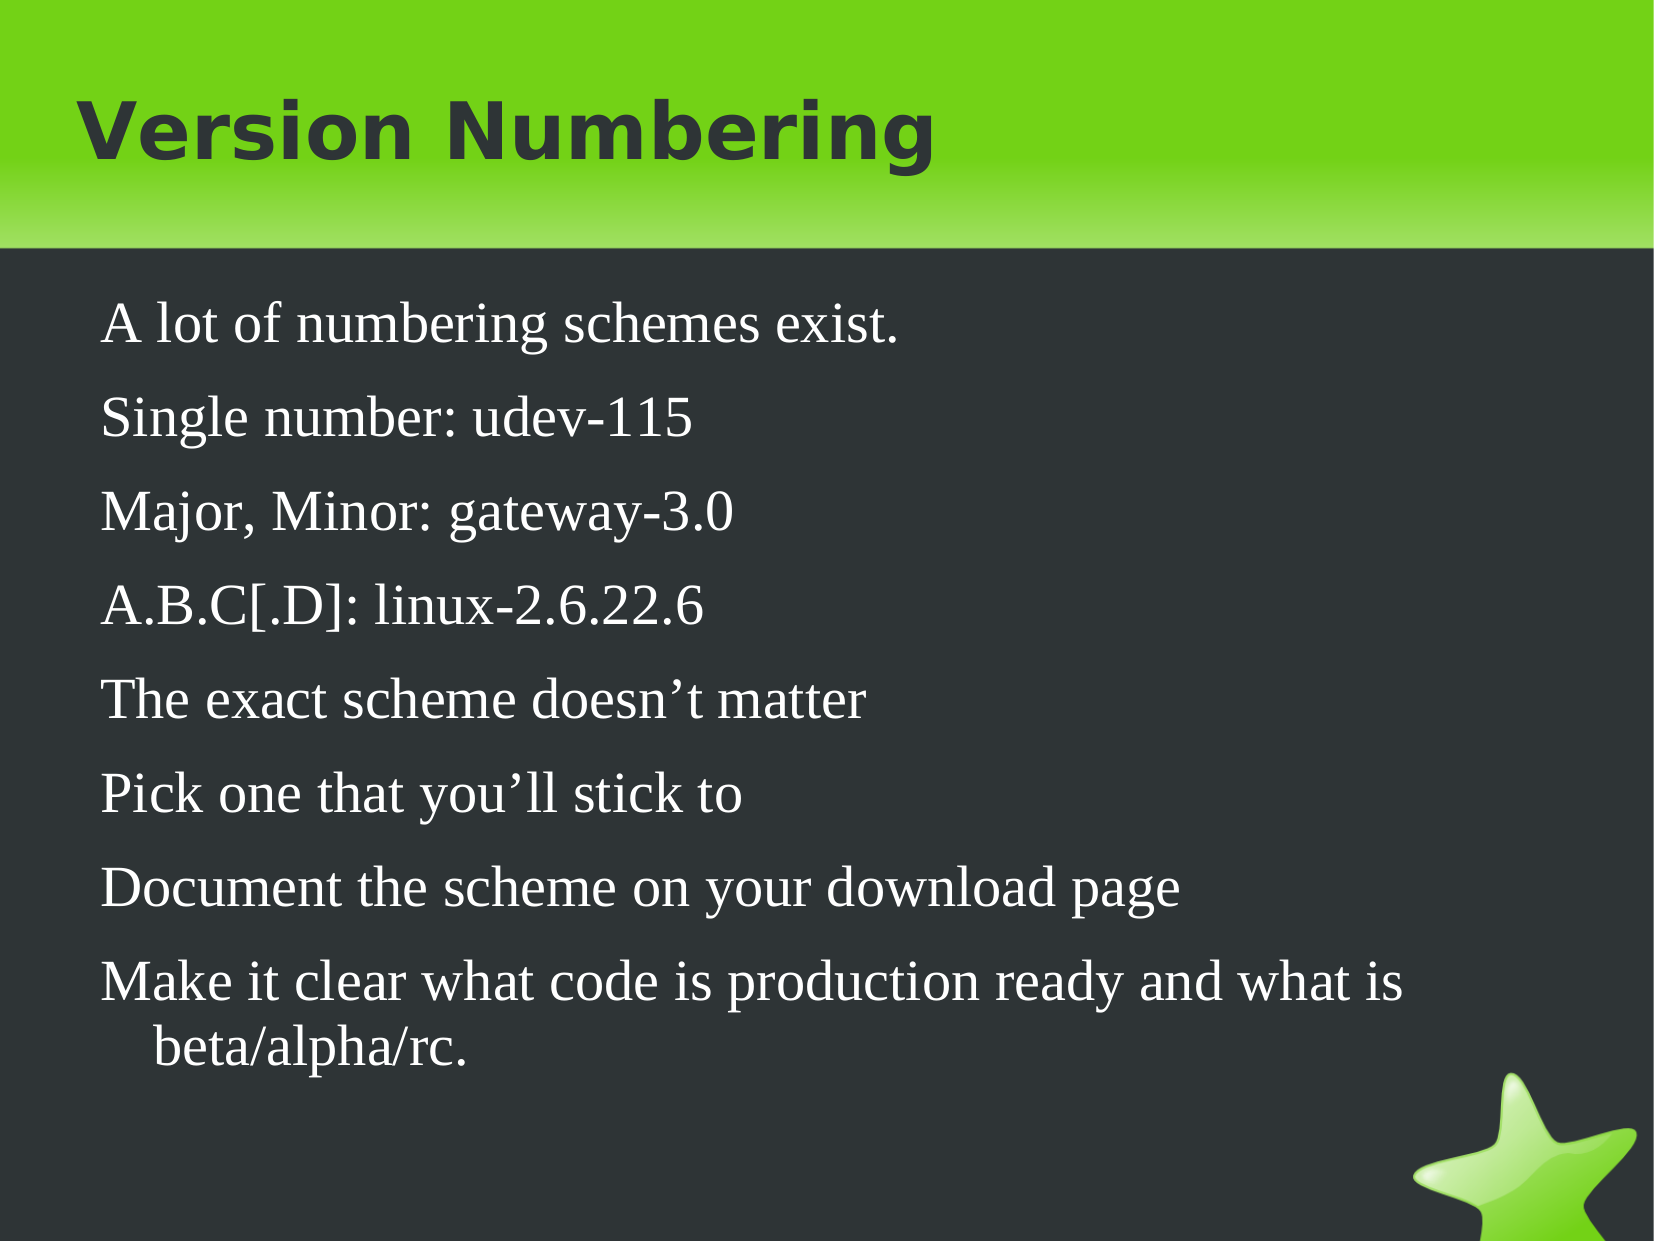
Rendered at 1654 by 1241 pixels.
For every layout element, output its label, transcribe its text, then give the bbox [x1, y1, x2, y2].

title Version Numbering [76, 29, 1565, 237]
picture [0, 0, 1654, 1241]
list A lot of numbering schemes exist. Single number: udev-115 Major, Minor: gateway-3.0 A.B.C[.D]: linux-2.6.22.6 The exact scheme doesn’t matter Pick one that you’ll stick to Document the scheme on your download page Make it clear what code is production ready and what is beta/alpha/rc. [82, 290, 1571, 1222]
